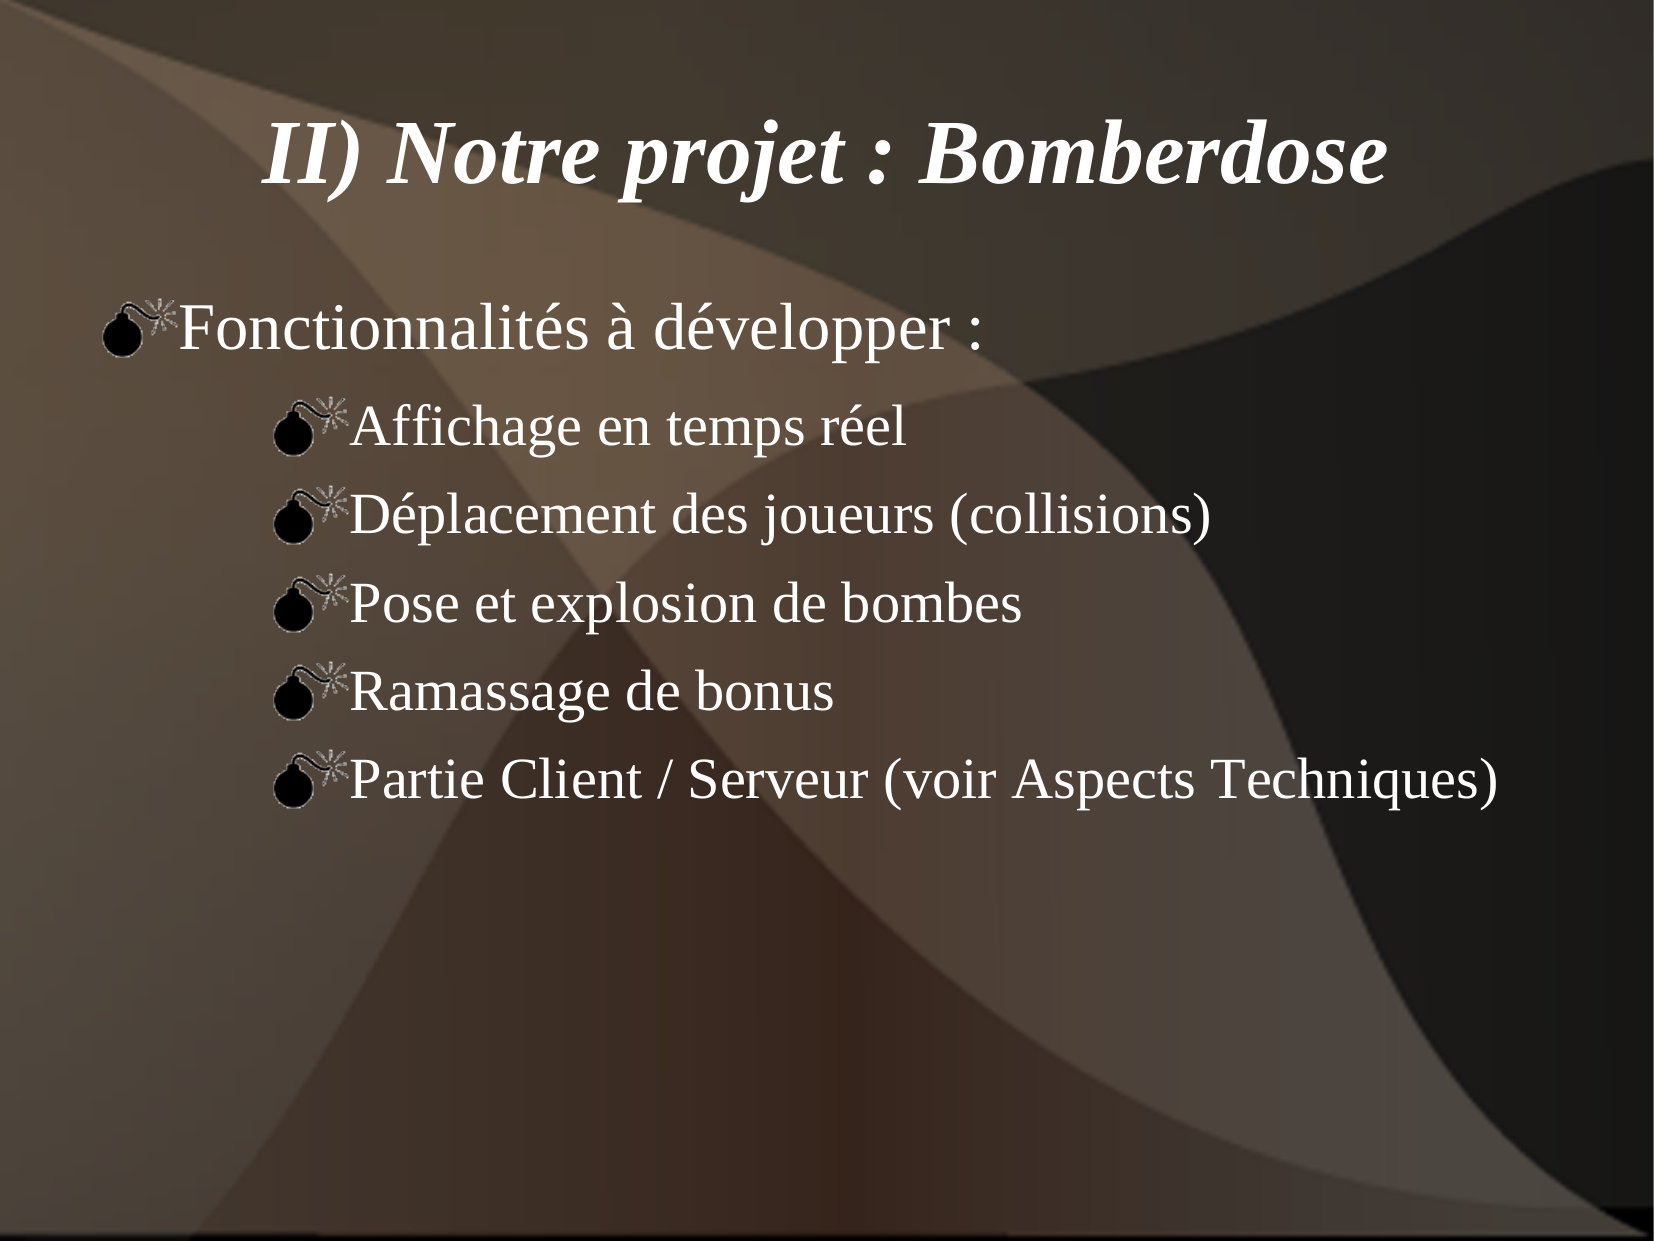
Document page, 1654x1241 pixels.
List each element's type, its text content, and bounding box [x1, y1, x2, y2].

picture [0, 0, 1654, 1241]
list Fonctionnalités à développer : Affichage en temps réel Déplacement des joueurs (collisions) Pose et explosion de bombes Ramassage de bonus Partie Client / Serveur (voir Aspects Techniques) [82, 290, 1571, 1094]
title II) Notre projet : Bomberdose [82, 56, 1571, 250]
